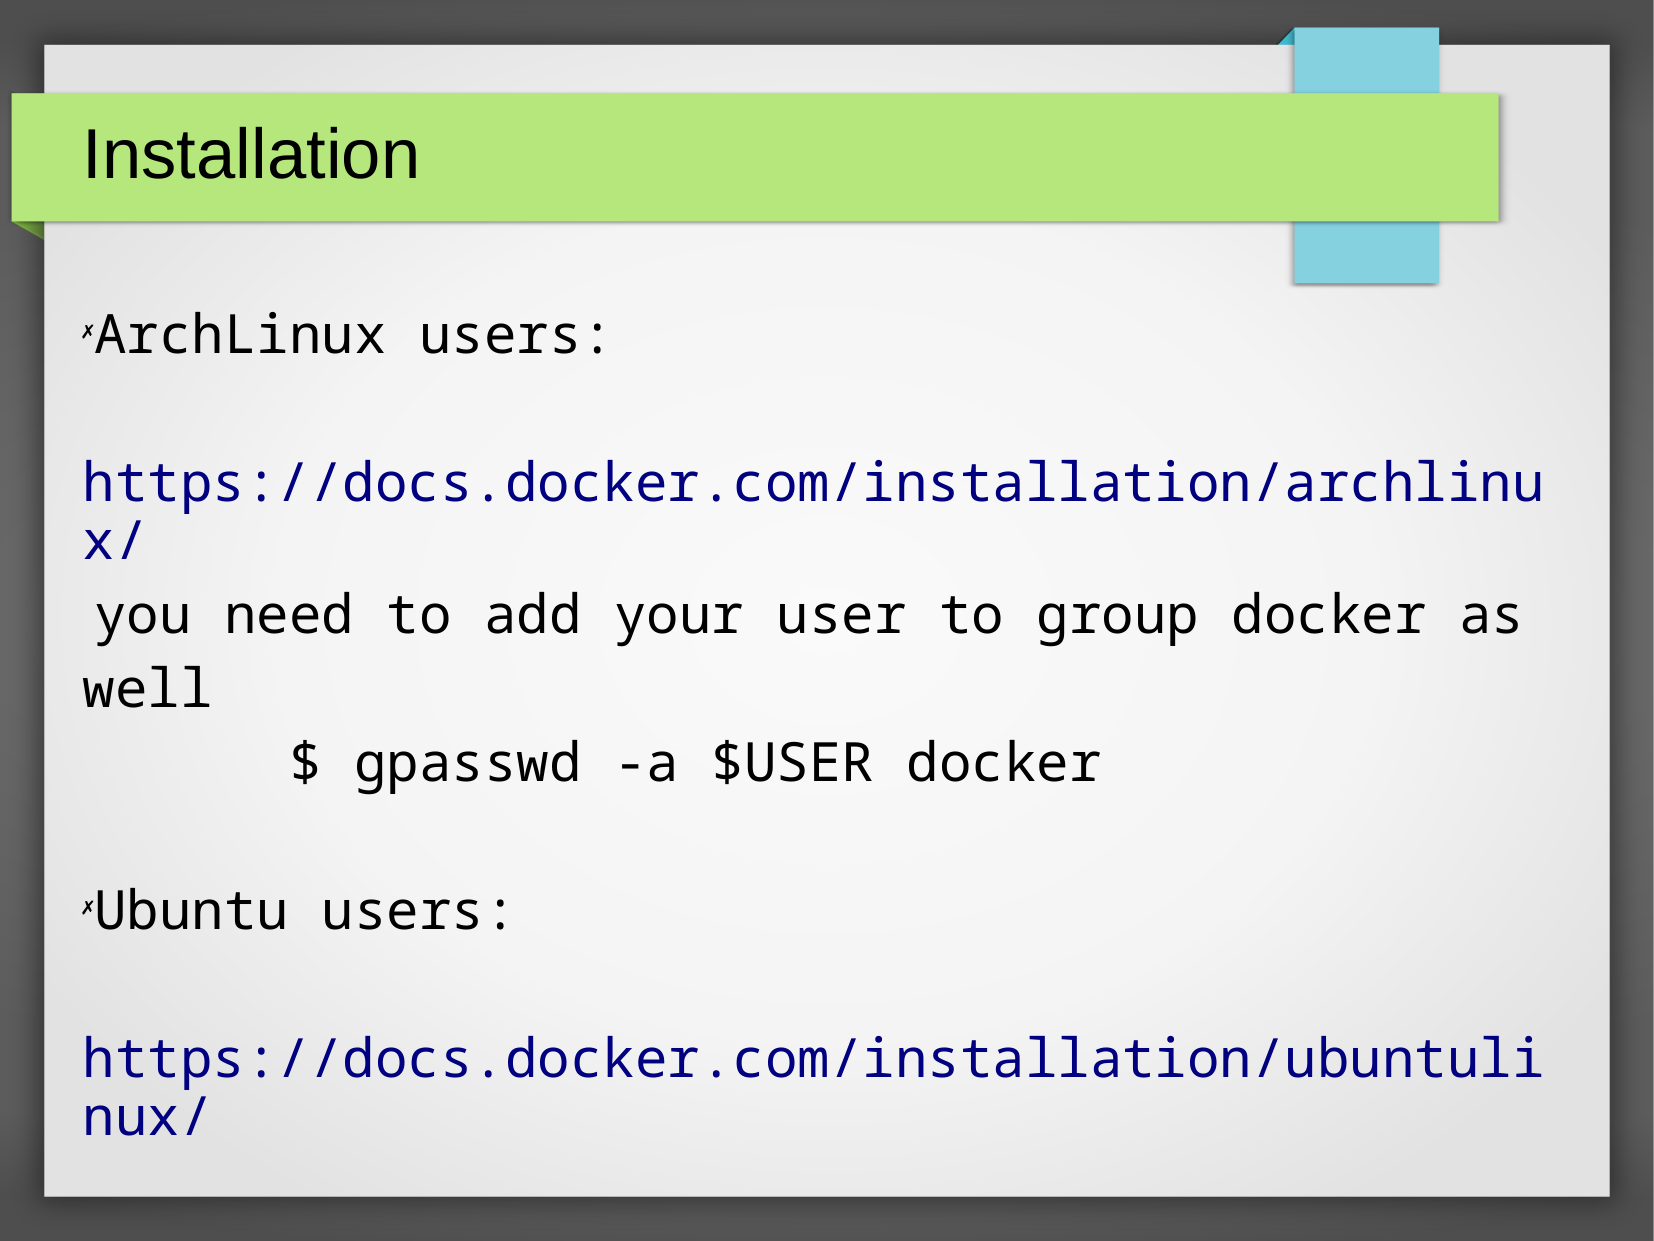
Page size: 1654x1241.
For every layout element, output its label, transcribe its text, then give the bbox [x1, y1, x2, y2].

subtitle ArchLinux users: https://docs.docker.com/installation/archlinux/ you need to add your user to group docker as well $ gpasswd -a $USER docker Ubuntu users: https://docs.docker.com/installation/ubuntulinux/ MacOSX users: https://docs.docker.com/installation/mac/ Windows users: https://docs.docker.com/installation/windows/ [82, 295, 1571, 1175]
title Installation [82, 94, 1264, 213]
picture [0, 0, 1654, 1241]
